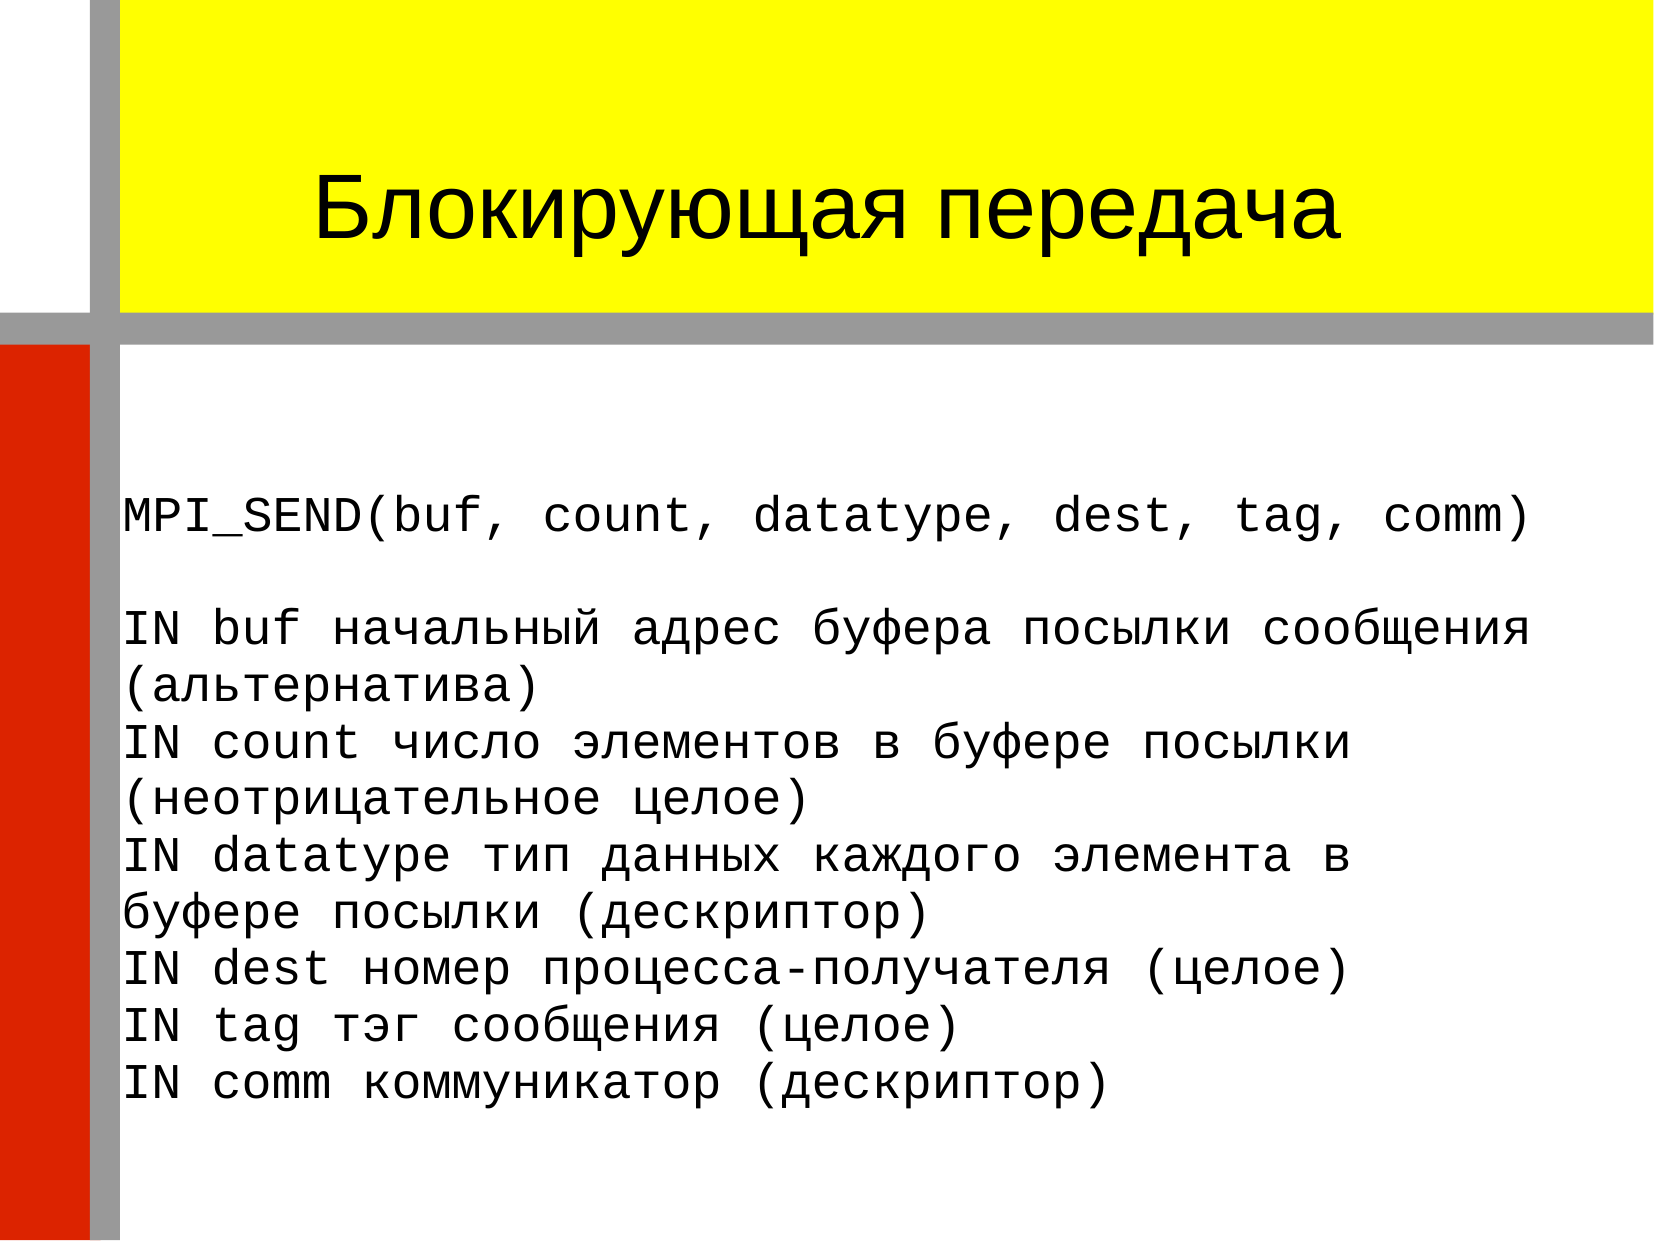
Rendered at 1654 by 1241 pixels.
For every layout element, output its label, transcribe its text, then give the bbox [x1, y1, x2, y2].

title Блокирующая передача [121, 102, 1534, 311]
subtitle MPI_SEND(buf, count, datatype, dest, tag, comm) IN buf начальный адрес буфера посылки сообщения (альтернатива) IN count число элементов в буфере посылки (неотрицательное целое) IN datatype тип данных каждого элемента в буфере посылки (дескриптор) IN dest номер процесса-получателя (целое) IN tag тэг сообщения (целое) IN comm коммуникатор (дескриптор) [121, 348, 1534, 1241]
